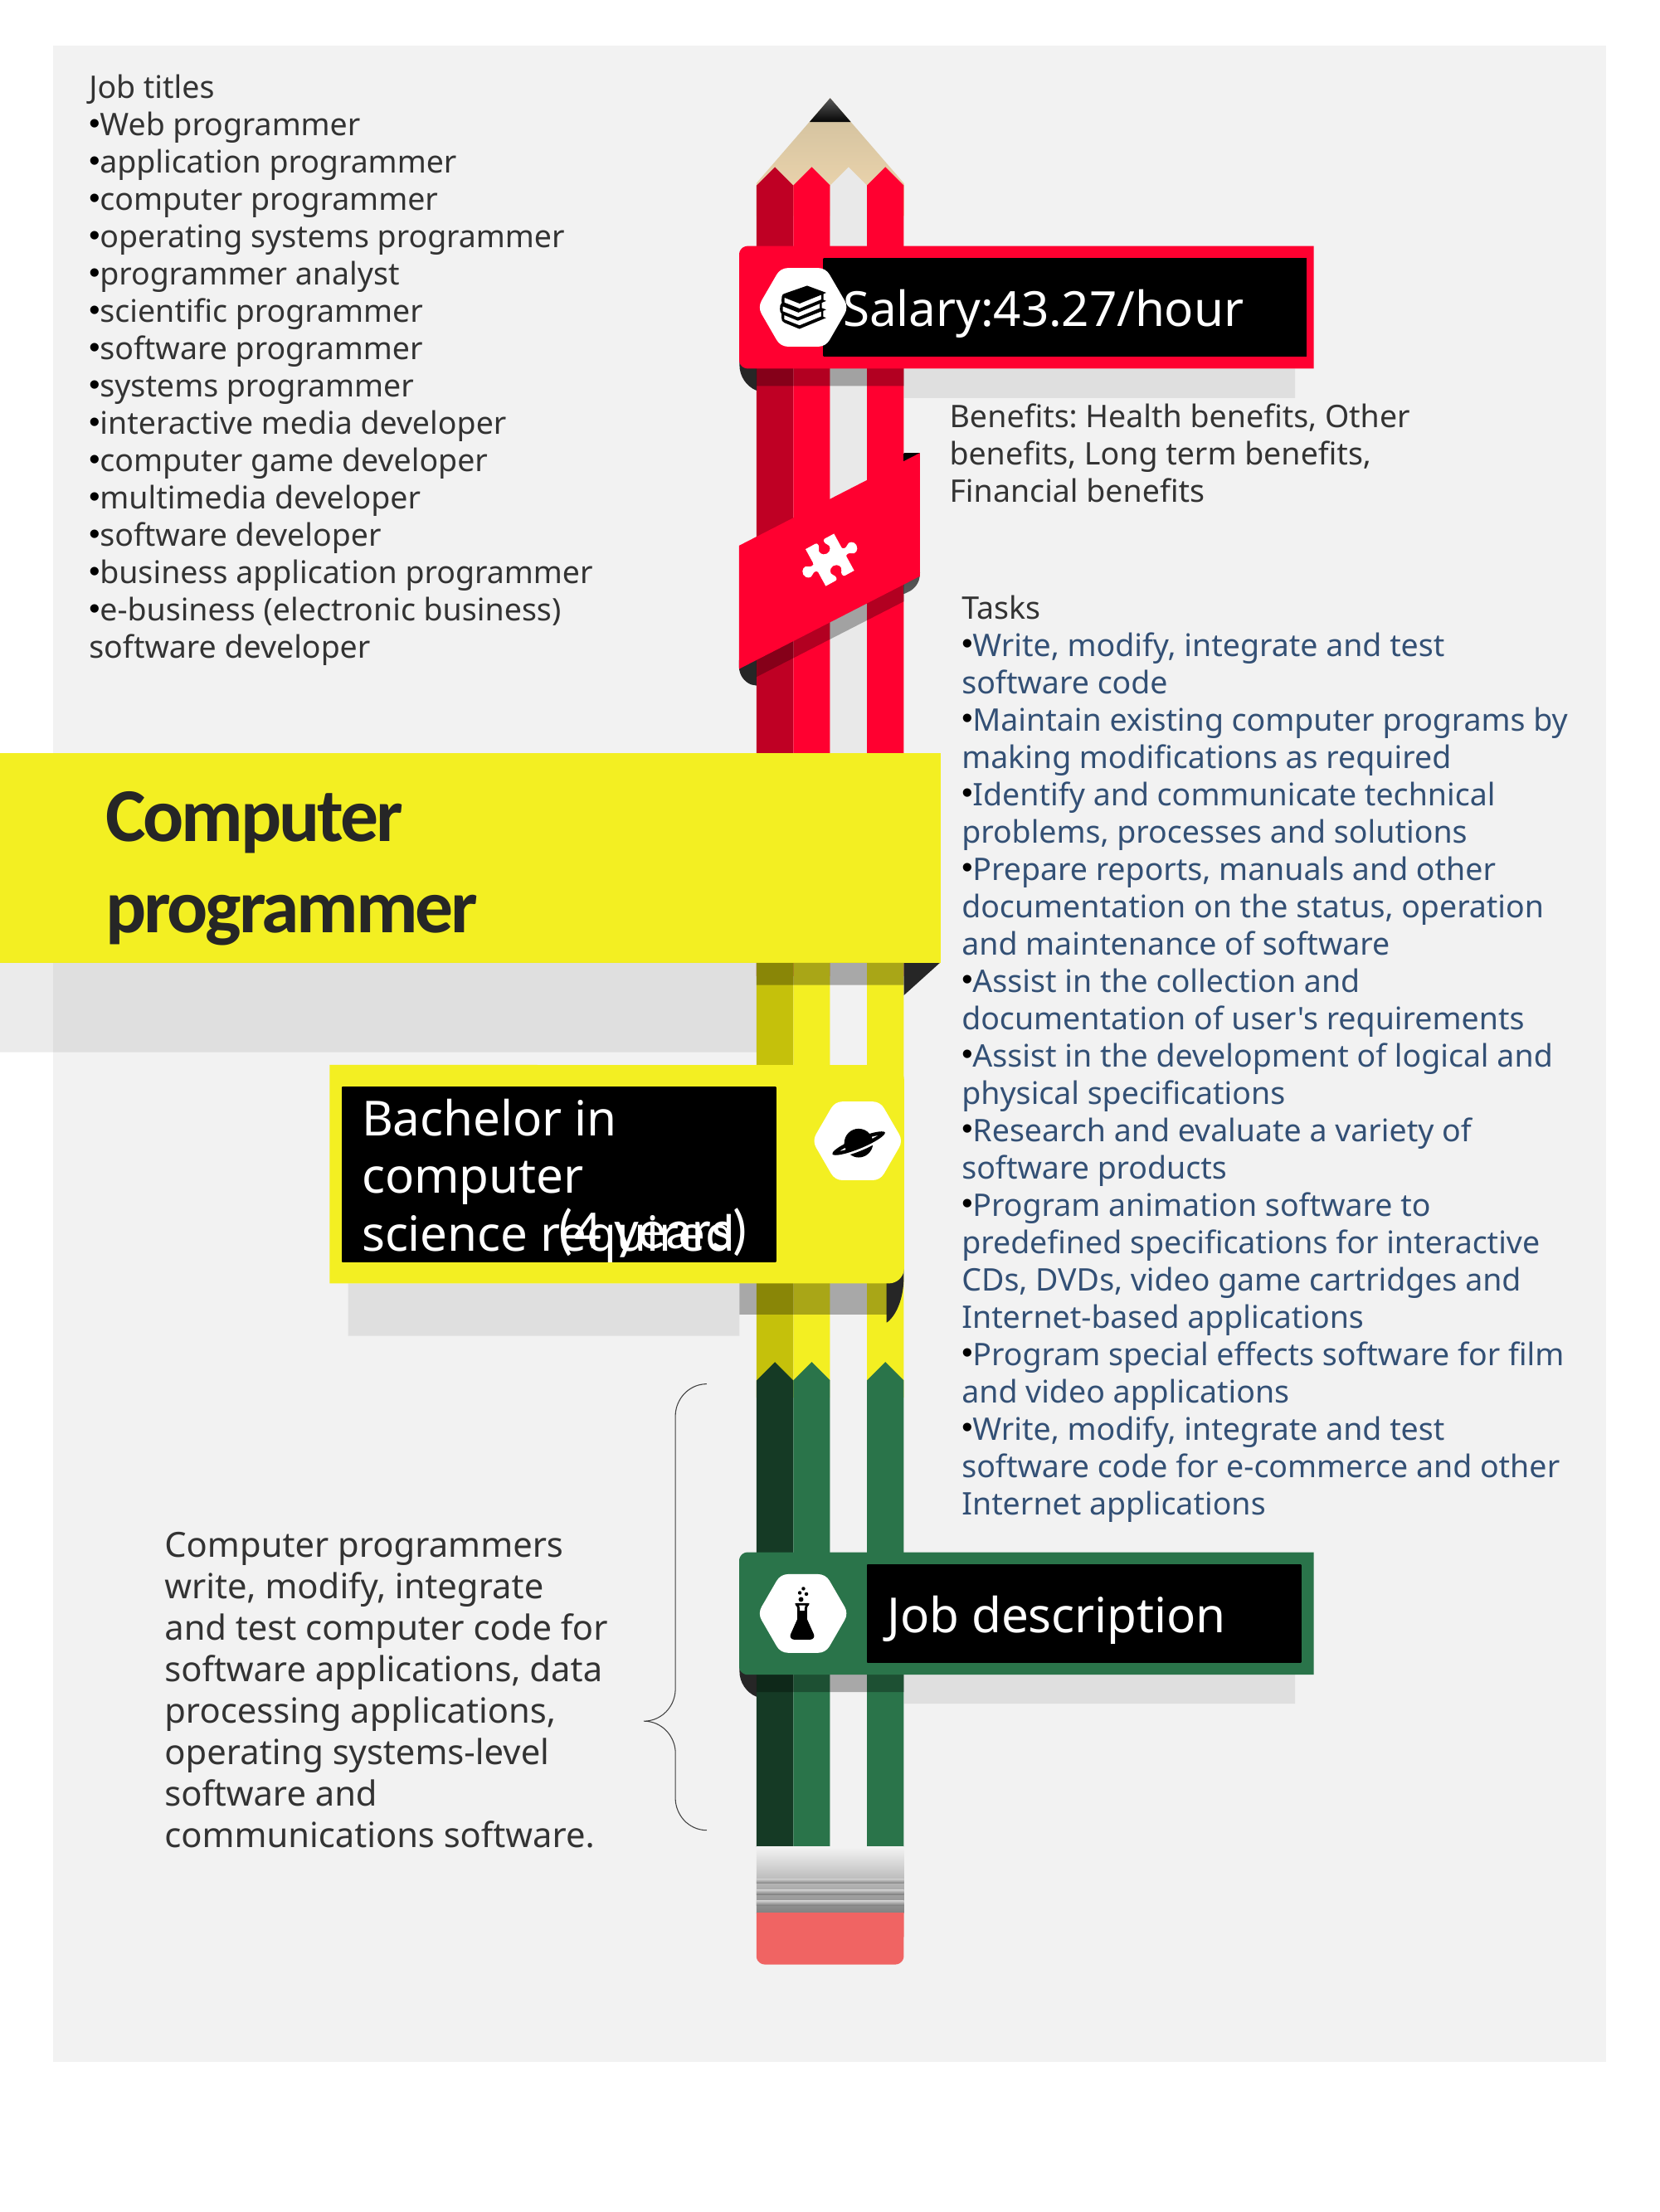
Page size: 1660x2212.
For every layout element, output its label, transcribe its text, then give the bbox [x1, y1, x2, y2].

text_box Job titles Web programmer application programmer computer programmer operating systems programmer programmer analyst scientific programmer software programmer systems programmer interactive media developer computer game developer multimedia developer software developer business application programmer e-business (electronic business) software developer [76, 61, 703, 677]
picture [758, 1573, 848, 1654]
picture [813, 1100, 903, 1182]
text_box Tasks Write, modify, integrate and test software code Maintain existing computer programs by making modifications as required Identify and communicate technical problems, processes and solutions Prepare reports, manuals and other documentation on the status, operation and maintenance of software Assist in the collection and documentation of user's requirements Assist in the development of logical and physical specifications Research and evaluate a variety of software products Program animation software to predefined specifications for interactive CDs, DVDs, video game cartridges and Internet-based applications Program special effects software for film and video applications Write, modify, integrate and test software code for e-commerce and other Internet applications [949, 581, 1589, 1537]
text_box (4 years) [557, 1194, 903, 1261]
text_box Computer programmers write, modify, integrate and test computer code for software applications, data processing applications, operating systems-level software and communications software. [164, 1522, 613, 1858]
picture [758, 266, 848, 348]
text_box [0, 98, 1314, 1965]
text_box Bachelor in computer science required [342, 1087, 776, 1262]
text_box Computer programmer [105, 766, 587, 915]
text_box Salary:43.27/hour [823, 258, 1307, 357]
text_box Job description [867, 1564, 1302, 1663]
text_box Benefits: Health benefits, Other benefits, Long term benefits, Financial benefits [937, 390, 1512, 517]
picture [790, 521, 869, 601]
